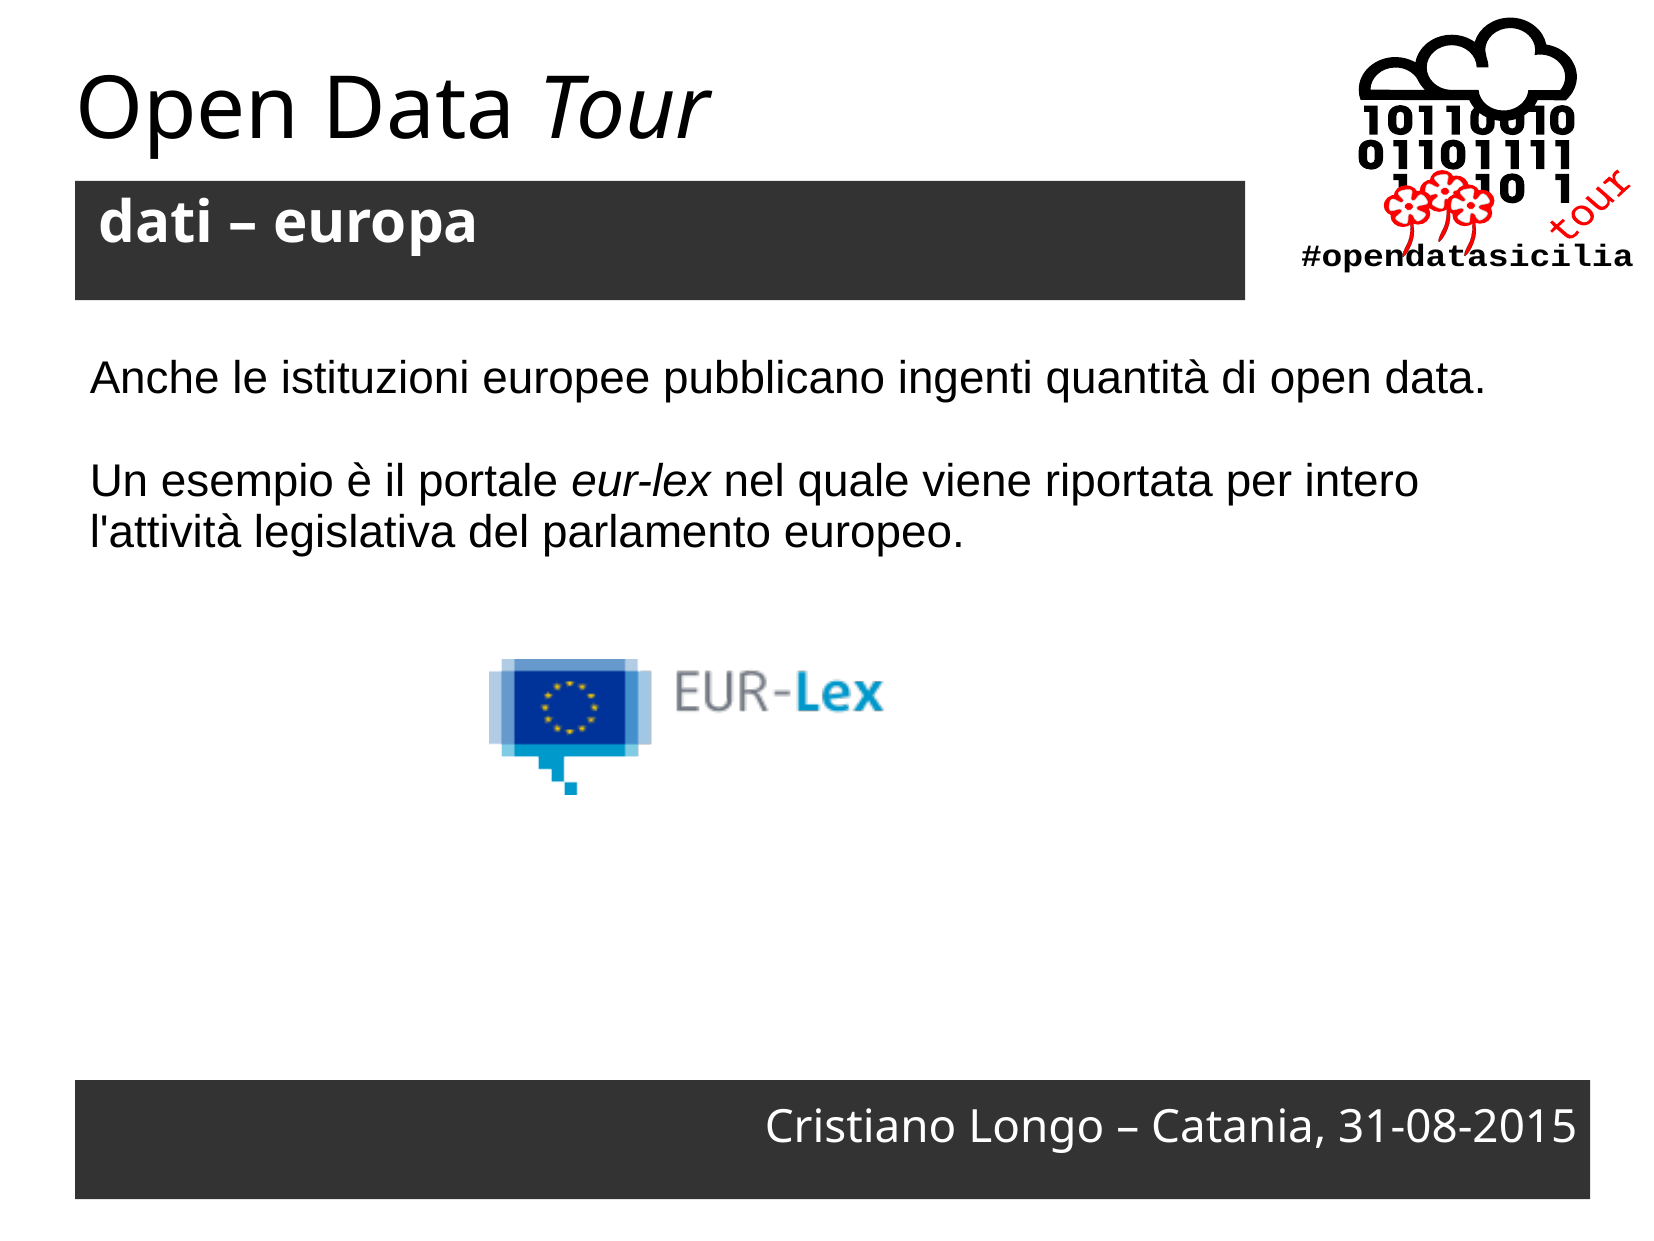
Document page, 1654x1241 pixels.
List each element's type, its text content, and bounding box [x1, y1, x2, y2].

text_box Anche le istituzioni europee pubblicano ingenti quantità di open data. Un esempio è il portale eur-lex nel quale viene riportata per intero l'attività legislativa del parlamento europeo. [75, 345, 1561, 565]
picture [489, 659, 886, 796]
list Cristiano Longo – Catania, 31-08-2015 [75, 1080, 1591, 1200]
list Open Data Tour [75, 45, 1246, 165]
picture [1302, 17, 1633, 273]
list dati – europa [75, 180, 1246, 301]
